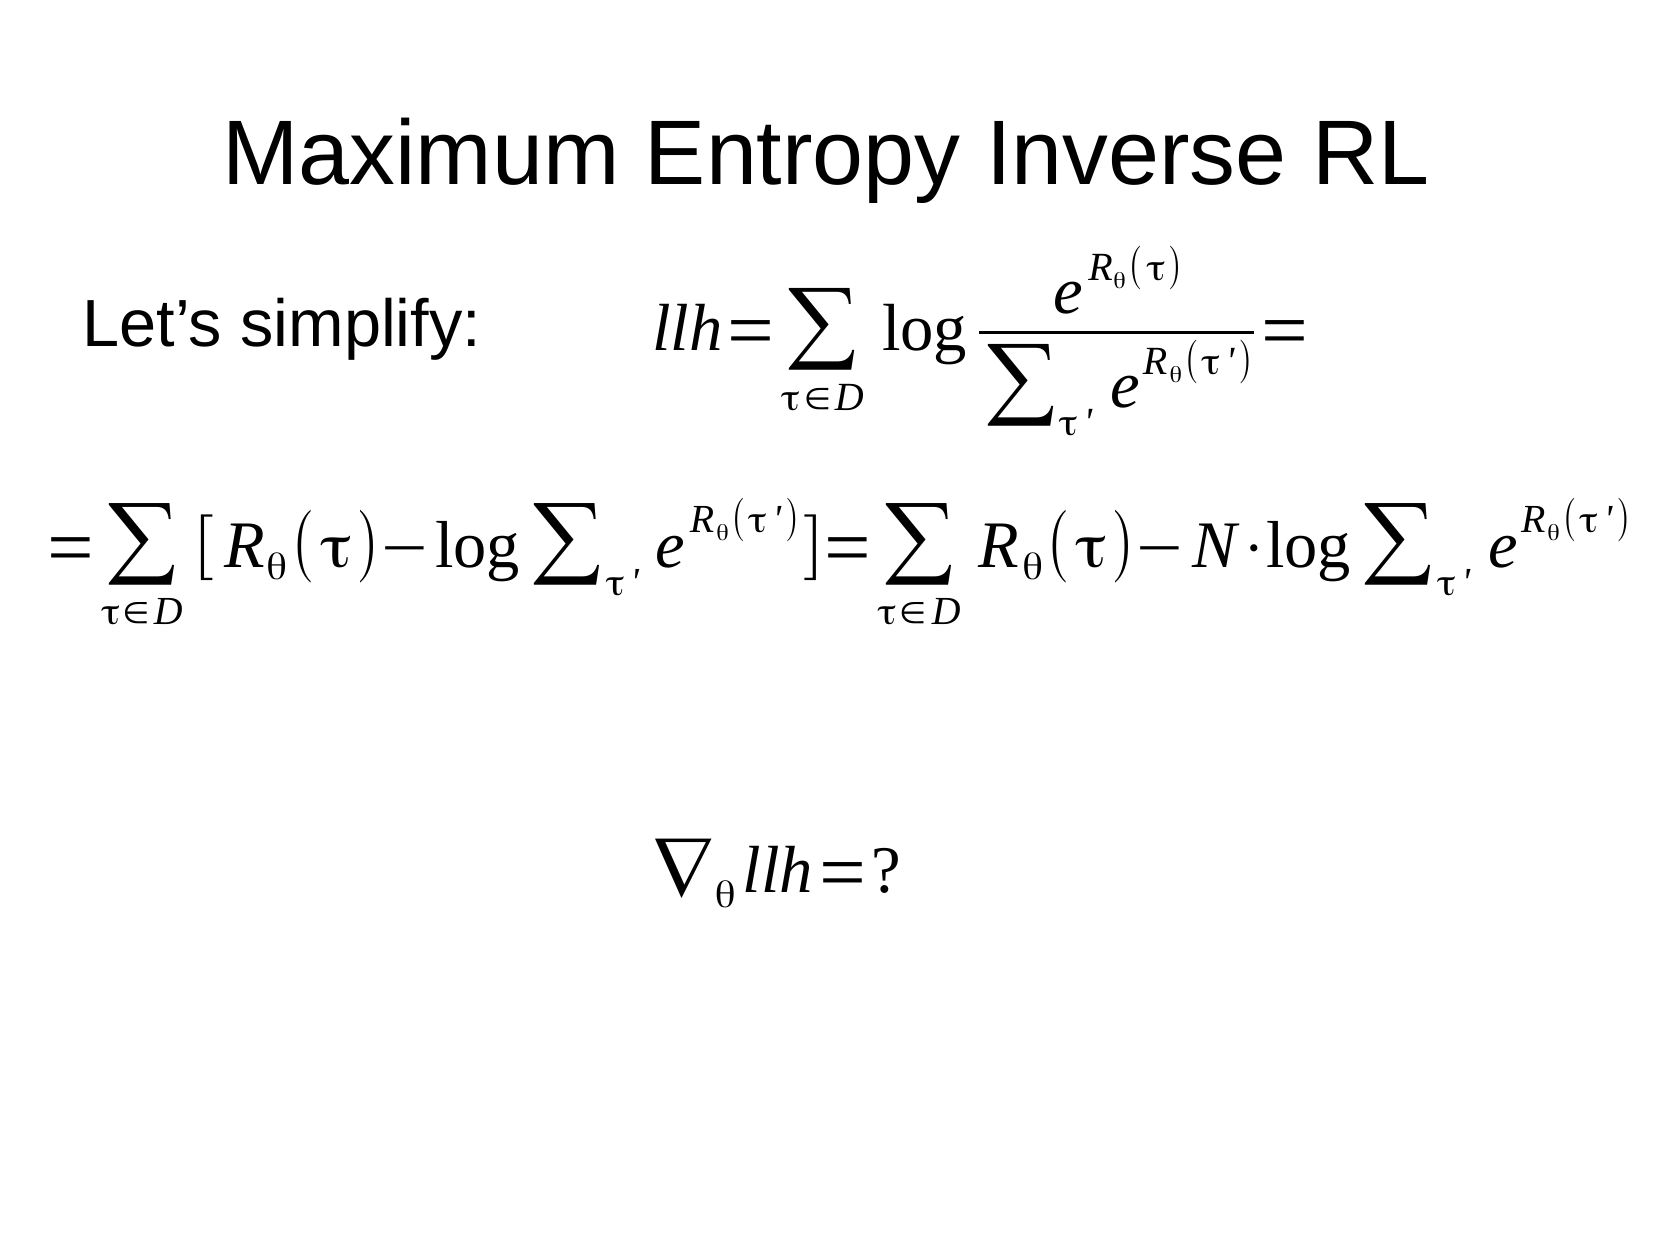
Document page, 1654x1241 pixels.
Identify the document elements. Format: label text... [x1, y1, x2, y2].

chart [646, 833, 907, 909]
subtitle Let’s simplify: [82, 242, 1571, 403]
title Maximum Entropy Inverse RL [82, 49, 1571, 242]
chart [33, 496, 1637, 634]
chart [646, 243, 1324, 445]
